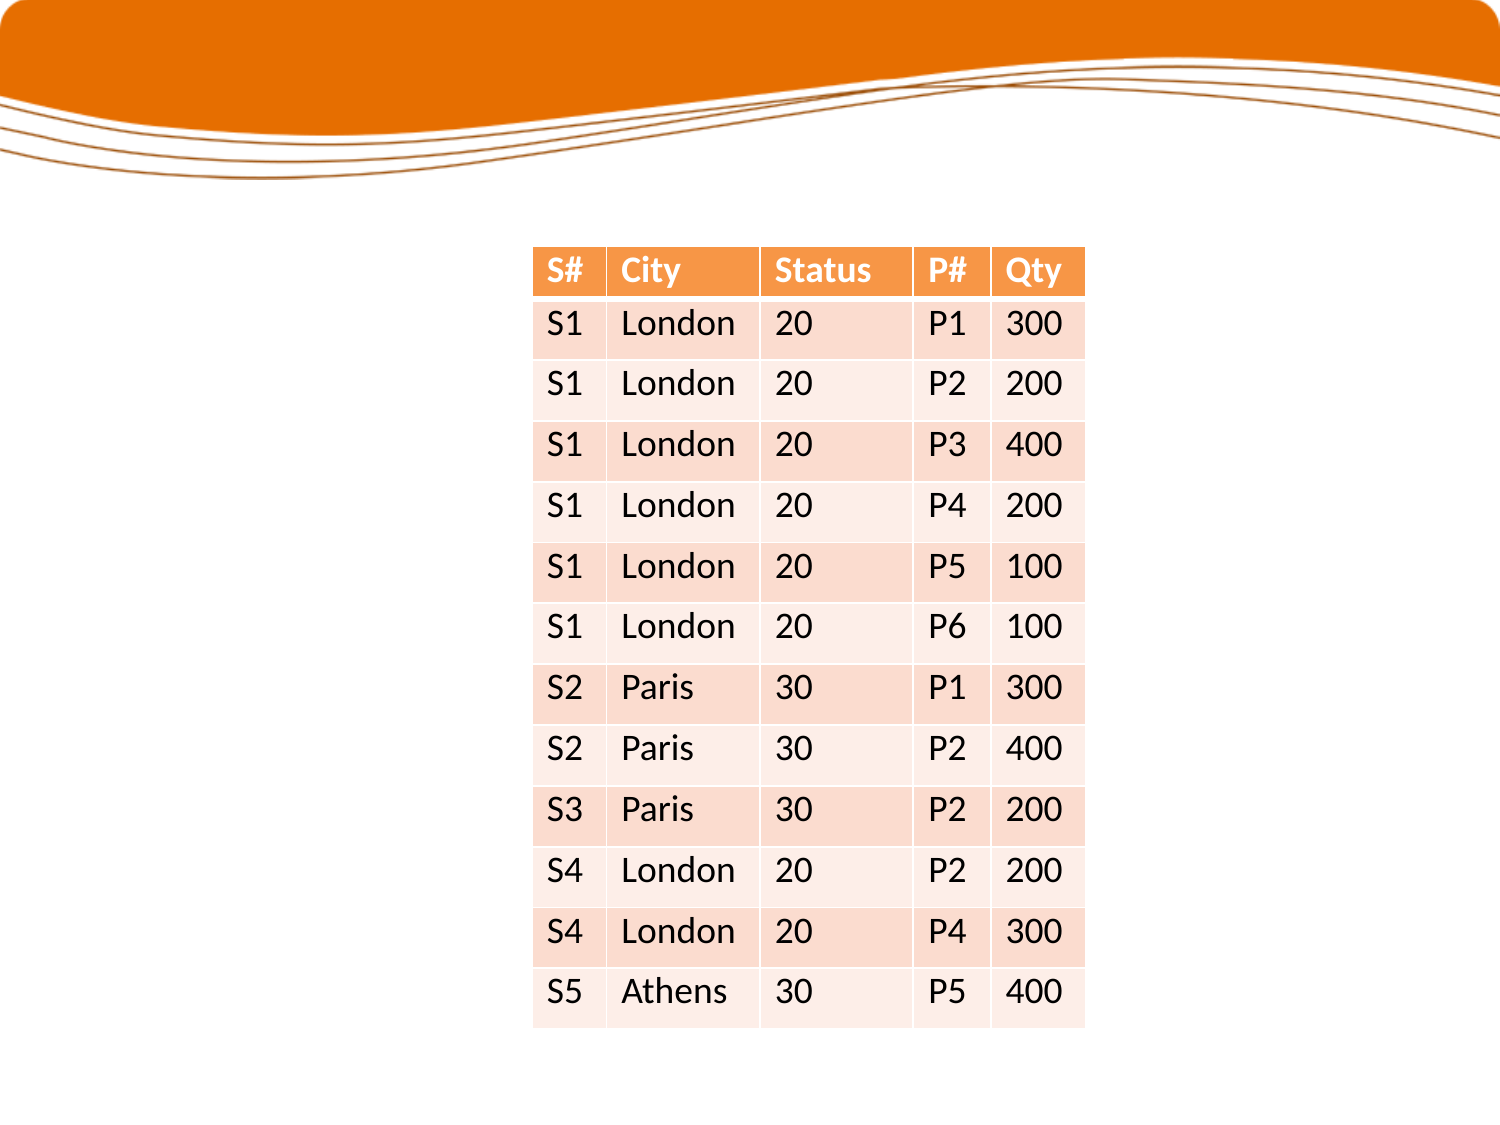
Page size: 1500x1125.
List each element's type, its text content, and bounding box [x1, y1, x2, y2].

table_cell 200 [992, 361, 1085, 420]
table_cell 20 [761, 302, 912, 359]
table_cell P1 [914, 302, 990, 359]
table_cell S4 [533, 908, 606, 967]
table_cell P4 [914, 483, 990, 542]
table_cell S4 [533, 848, 606, 907]
table_cell 20 [761, 483, 912, 542]
table_cell 200 [992, 483, 1085, 542]
table_cell Paris [607, 726, 759, 785]
table_header S# [533, 247, 606, 296]
table_cell 20 [761, 604, 912, 663]
table_header Qty [992, 247, 1085, 296]
table_cell London [607, 908, 759, 967]
table_cell 30 [761, 969, 912, 1028]
table_cell 30 [761, 787, 912, 846]
table_cell 20 [761, 361, 912, 420]
table_cell 30 [761, 726, 912, 785]
table_cell S2 [533, 726, 606, 785]
table_cell 200 [992, 787, 1085, 846]
table_cell 300 [992, 665, 1085, 724]
table_cell London [607, 543, 759, 602]
table_cell P5 [914, 543, 990, 602]
table_cell London [607, 604, 759, 663]
table_cell London [607, 422, 759, 481]
table_cell S5 [533, 969, 606, 1028]
table_cell London [607, 483, 759, 542]
table_cell London [607, 361, 759, 420]
table_cell 300 [992, 908, 1085, 967]
table_header City [607, 247, 759, 296]
table_cell 200 [992, 848, 1085, 907]
table_cell London [607, 848, 759, 907]
table_cell 300 [992, 302, 1085, 359]
table_cell London [607, 302, 759, 359]
table_cell P3 [914, 422, 990, 481]
table_cell S2 [533, 665, 606, 724]
table_cell P1 [914, 665, 990, 724]
table_cell 100 [992, 543, 1085, 602]
table_cell S1 [533, 302, 606, 359]
table_cell 100 [992, 604, 1085, 663]
table_cell S1 [533, 543, 606, 602]
table_header P# [914, 247, 990, 296]
table_cell S1 [533, 604, 606, 663]
table_cell Paris [607, 787, 759, 846]
table_cell 400 [992, 726, 1085, 785]
table_cell P2 [914, 848, 990, 907]
table_cell P4 [914, 908, 990, 967]
table_header Status [761, 247, 912, 296]
table_cell P2 [914, 361, 990, 420]
table_cell Paris [607, 665, 759, 724]
table_cell 20 [761, 543, 912, 602]
table_cell S1 [533, 361, 606, 420]
table_cell S3 [533, 787, 606, 846]
table_cell 20 [761, 908, 912, 967]
picture [0, 0, 1500, 180]
table_cell Athens [607, 969, 759, 1028]
table_cell S1 [533, 483, 606, 542]
table_cell 400 [992, 969, 1085, 1028]
table_cell S1 [533, 422, 606, 481]
table_cell 20 [761, 848, 912, 907]
table_cell 20 [761, 422, 912, 481]
table_cell P2 [914, 726, 990, 785]
table_cell P6 [914, 604, 990, 663]
table_cell 400 [992, 422, 1085, 481]
table_cell 30 [761, 665, 912, 724]
table_cell P2 [914, 787, 990, 846]
table_cell P5 [914, 969, 990, 1028]
